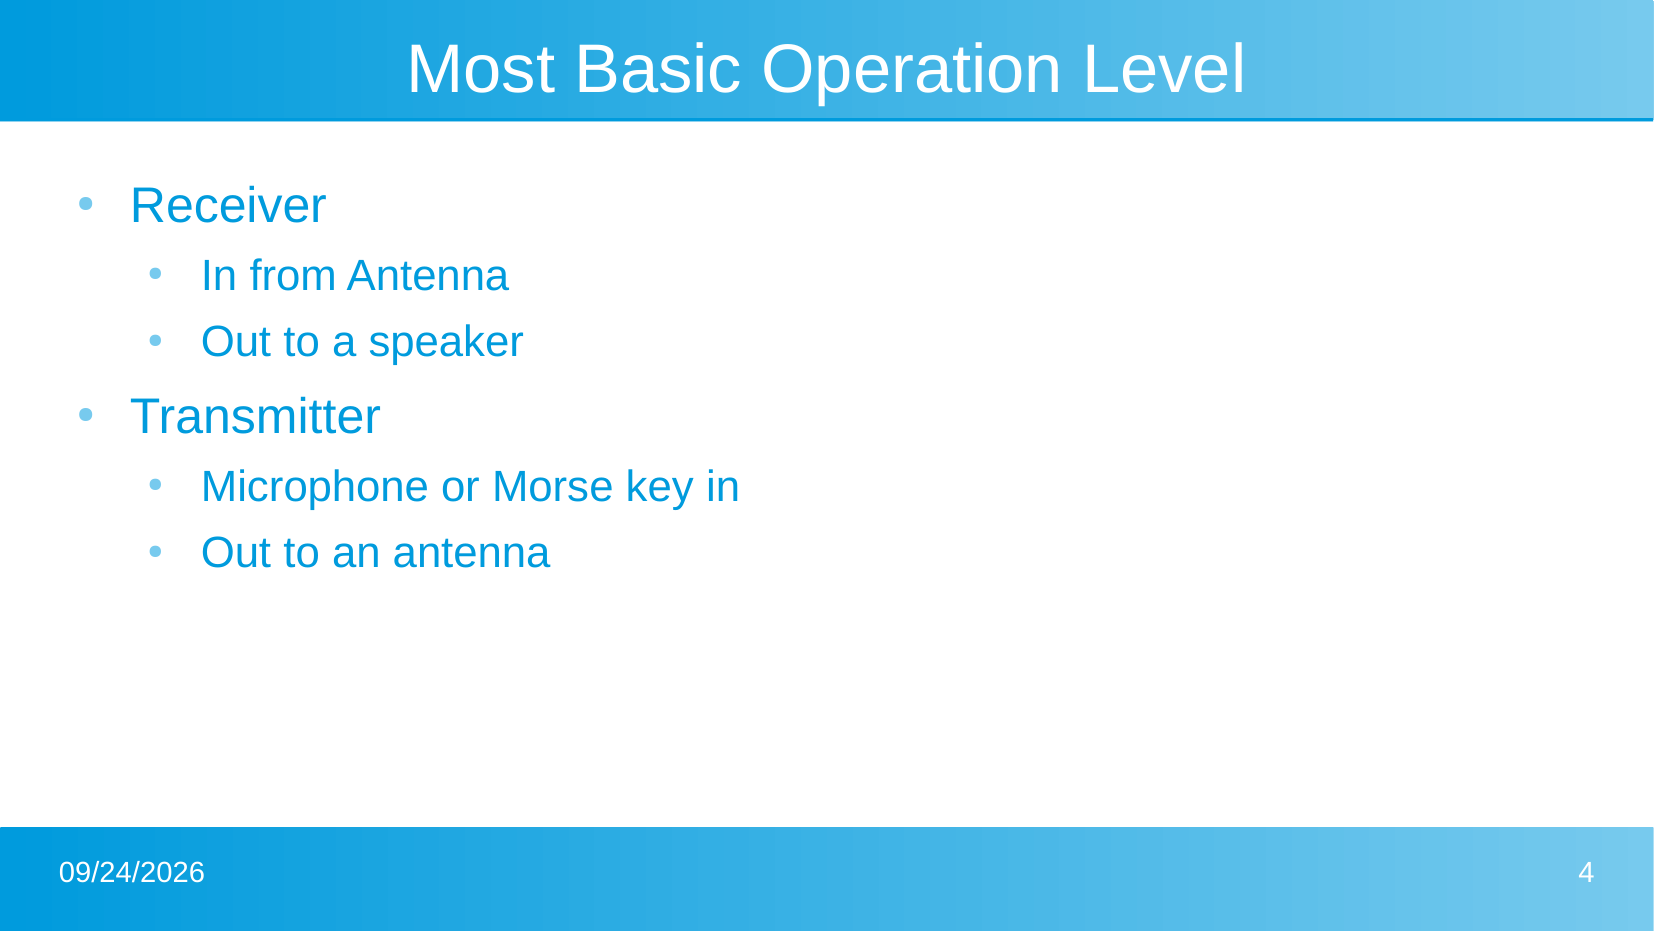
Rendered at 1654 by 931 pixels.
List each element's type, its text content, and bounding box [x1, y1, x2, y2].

title Most Basic Operation Level [59, 29, 1595, 108]
list Receiver In from Antenna Out to a speaker Transmitter Microphone or Morse key in Out to an antenna [59, 177, 1595, 768]
